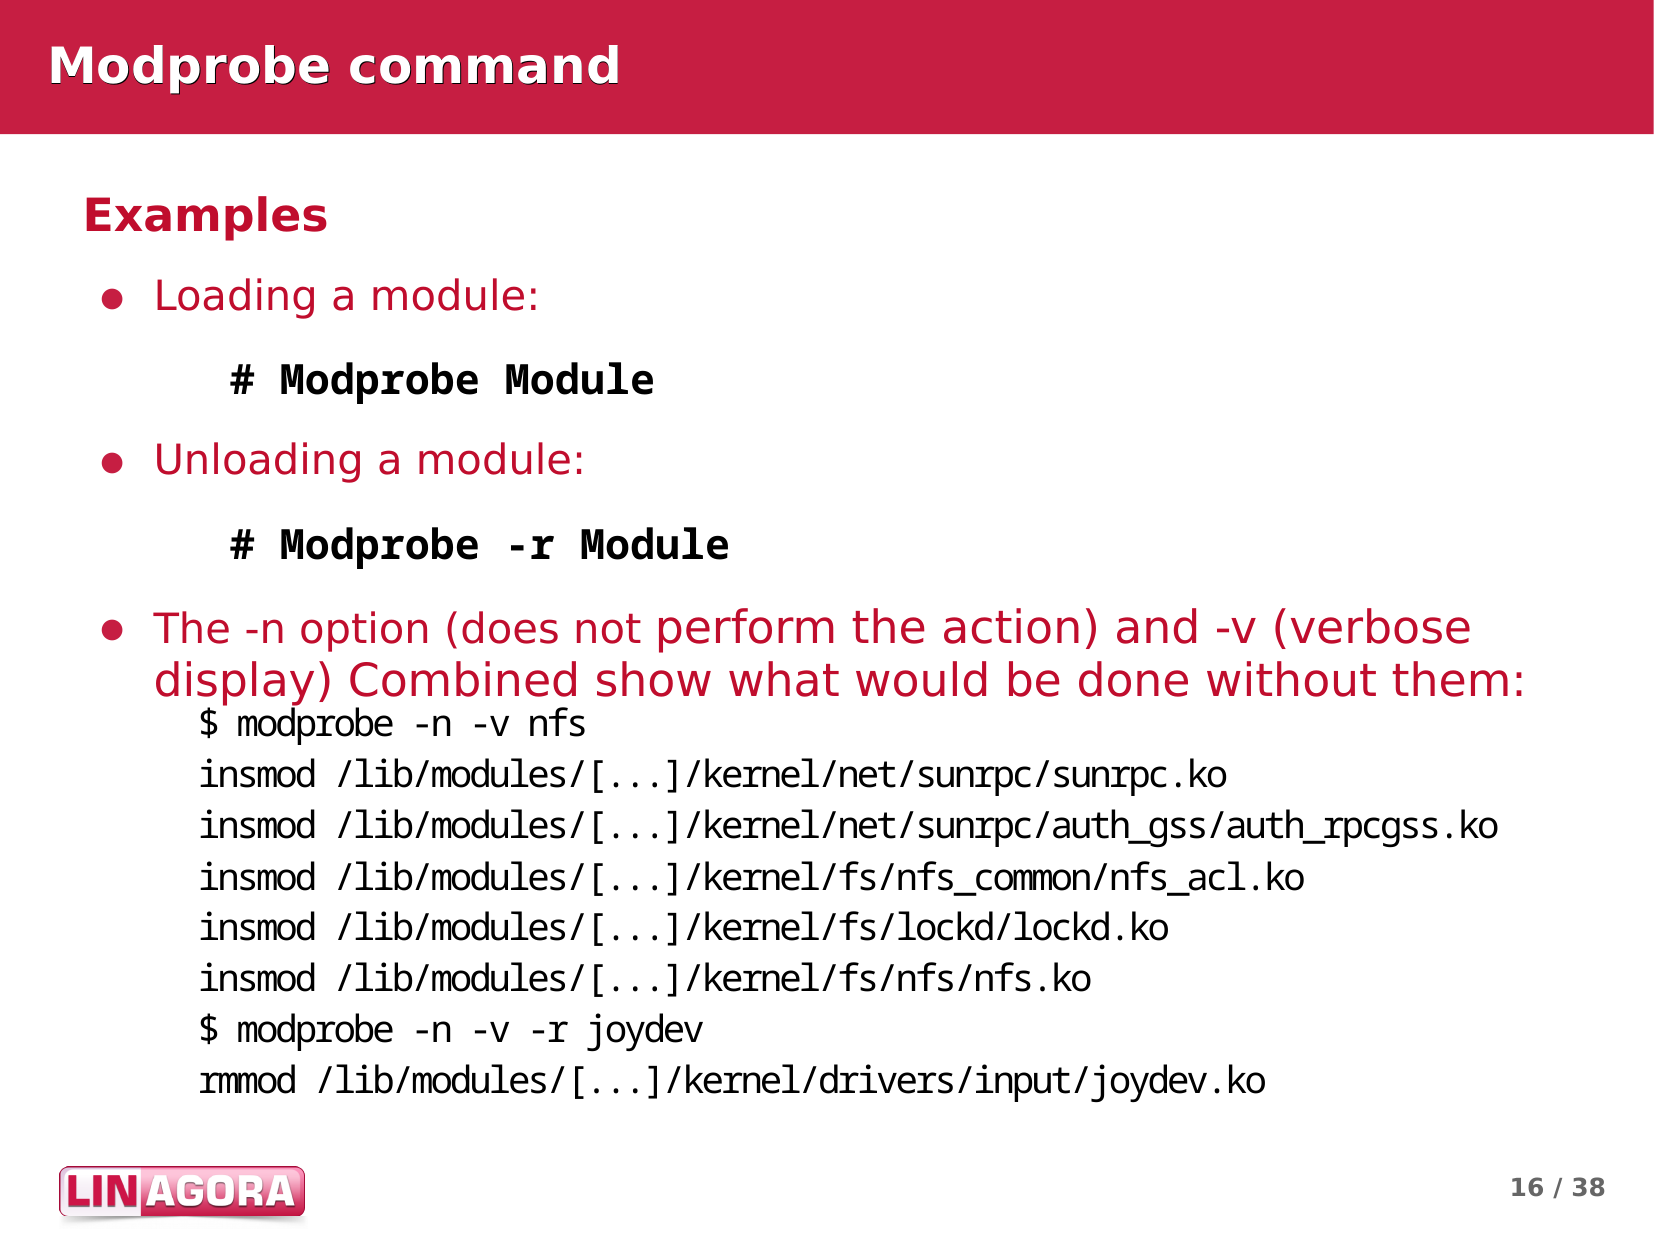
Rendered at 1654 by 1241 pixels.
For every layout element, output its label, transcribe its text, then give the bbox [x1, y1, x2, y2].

picture [59, 1166, 308, 1229]
table_header $ modprobe -n -v nfs insmod /lib/modules/[...]/kernel/net/sunrpc/sunrpc.ko insmod /lib/modules/[...]/kernel/net/sunrpc/auth_gss/auth_rpcgss.ko insmod /lib/modules/[...]/kernel/fs/nfs_common/nfs_acl.ko insmod /lib/modules/[...]/kernel/fs/lockd/lockd.ko insmod /lib/modules/[...]/kernel/fs/nfs/nfs.ko $ modprobe -n -v -r joydev rmmod /lib/modules/[...]/kernel/drivers/input/joydev.ko [198, 697, 1580, 1105]
title Modprobe command [47, 7, 1624, 126]
list Examples Loading a module: # Modprobe Module Unloading a module: # Modprobe -r Module The -n option (does not perform the action) and -v (verbose display) Combined show what would be done without them: [82, 188, 1571, 1134]
